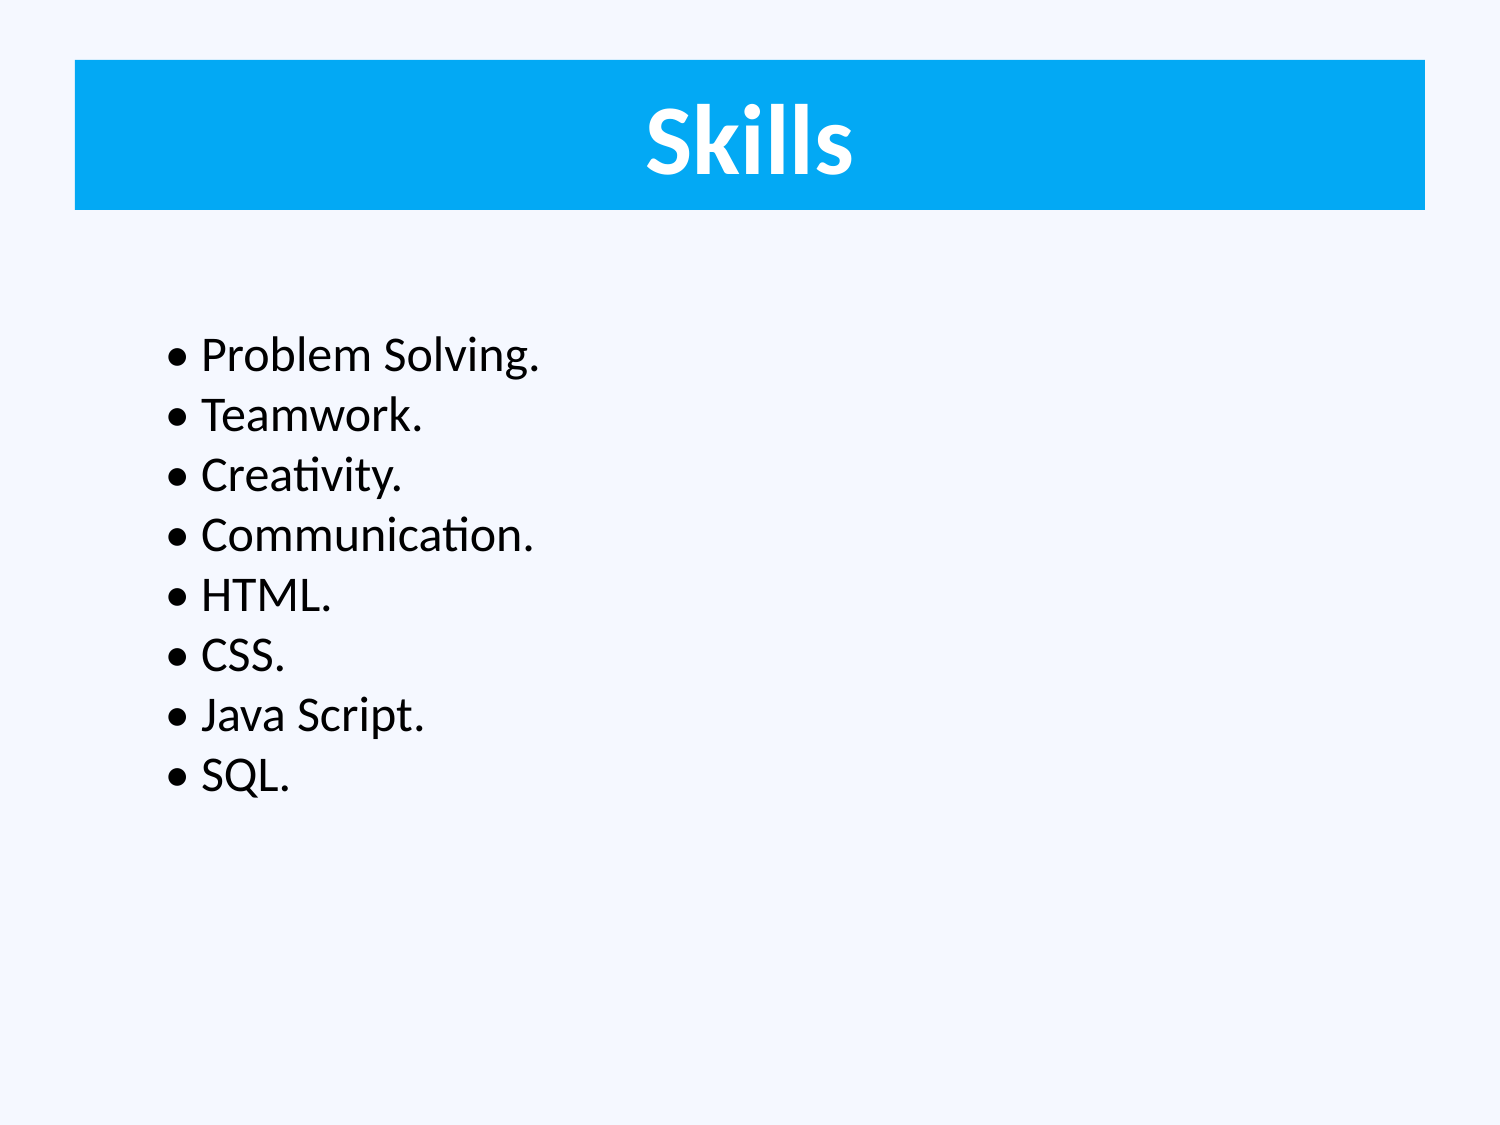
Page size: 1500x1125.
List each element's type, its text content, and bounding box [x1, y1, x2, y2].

text_box Skills [74, 59, 1425, 210]
text_box • Problem Solving. • Teamwork. • Creativity. • Communication. • HTML. • CSS. • Java Script. • SQL. [149, 239, 1350, 809]
